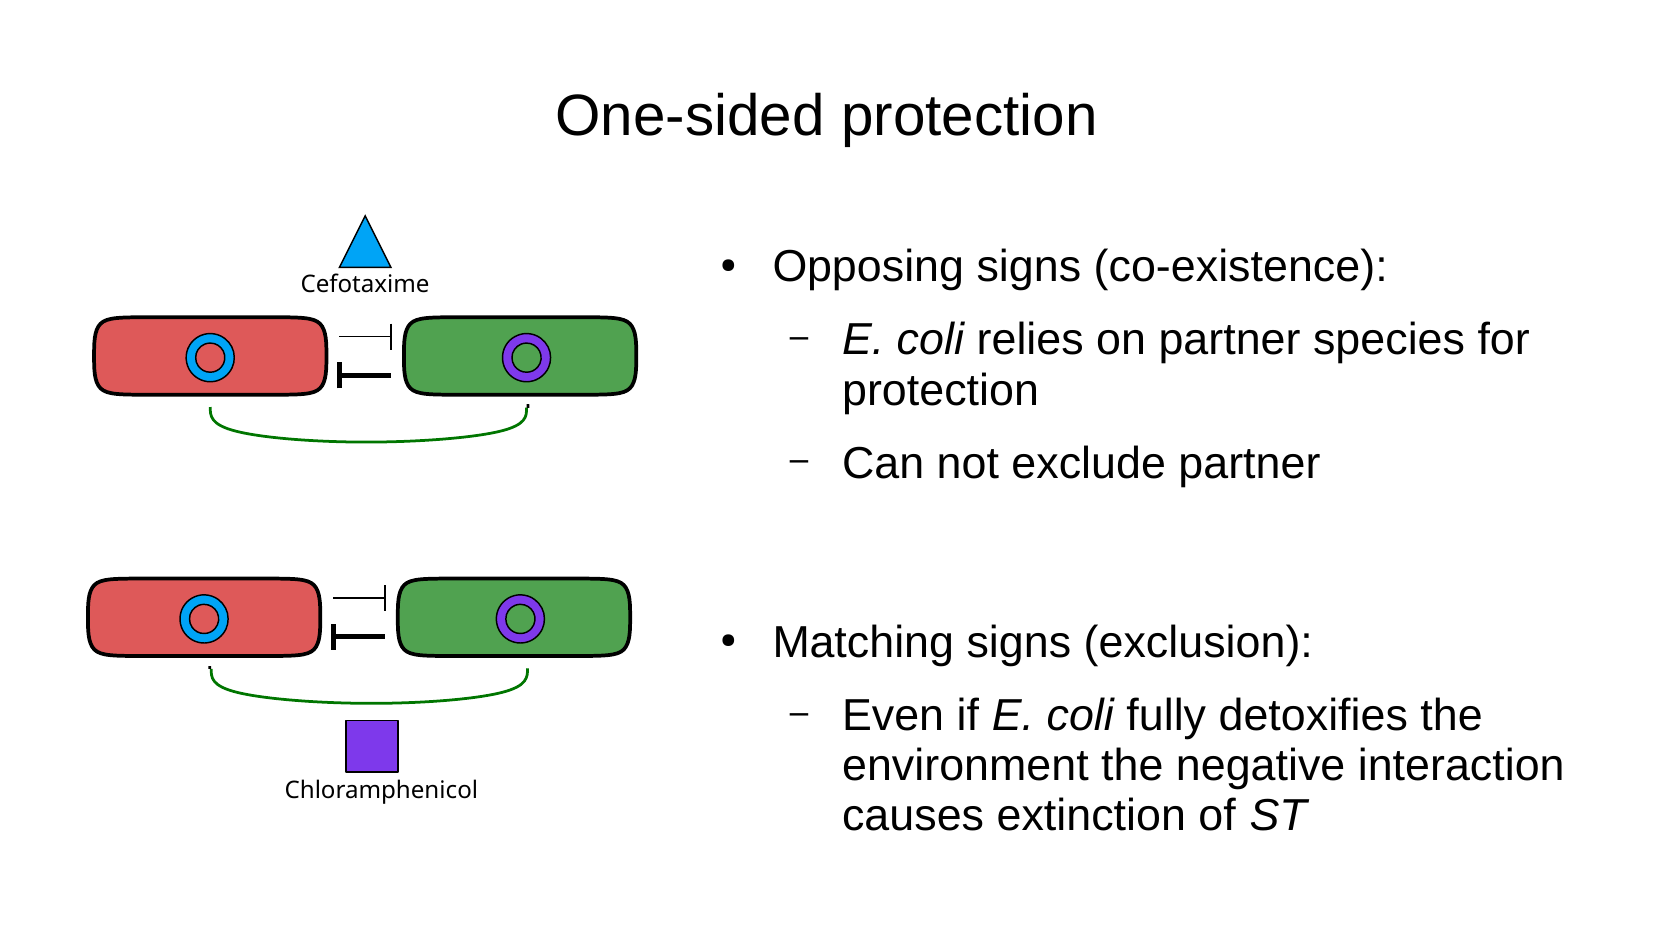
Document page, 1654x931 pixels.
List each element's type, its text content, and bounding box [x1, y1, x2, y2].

list Opposing signs (co-existence): E. coli relies on partner species for protection Can not exclude partner Matching signs (exclusion): Even if E. coli fully detoxifies the environment the negative interaction causes extinction of ST [703, 241, 1571, 843]
title One-sided protection [82, 37, 1571, 193]
picture [86, 214, 639, 865]
